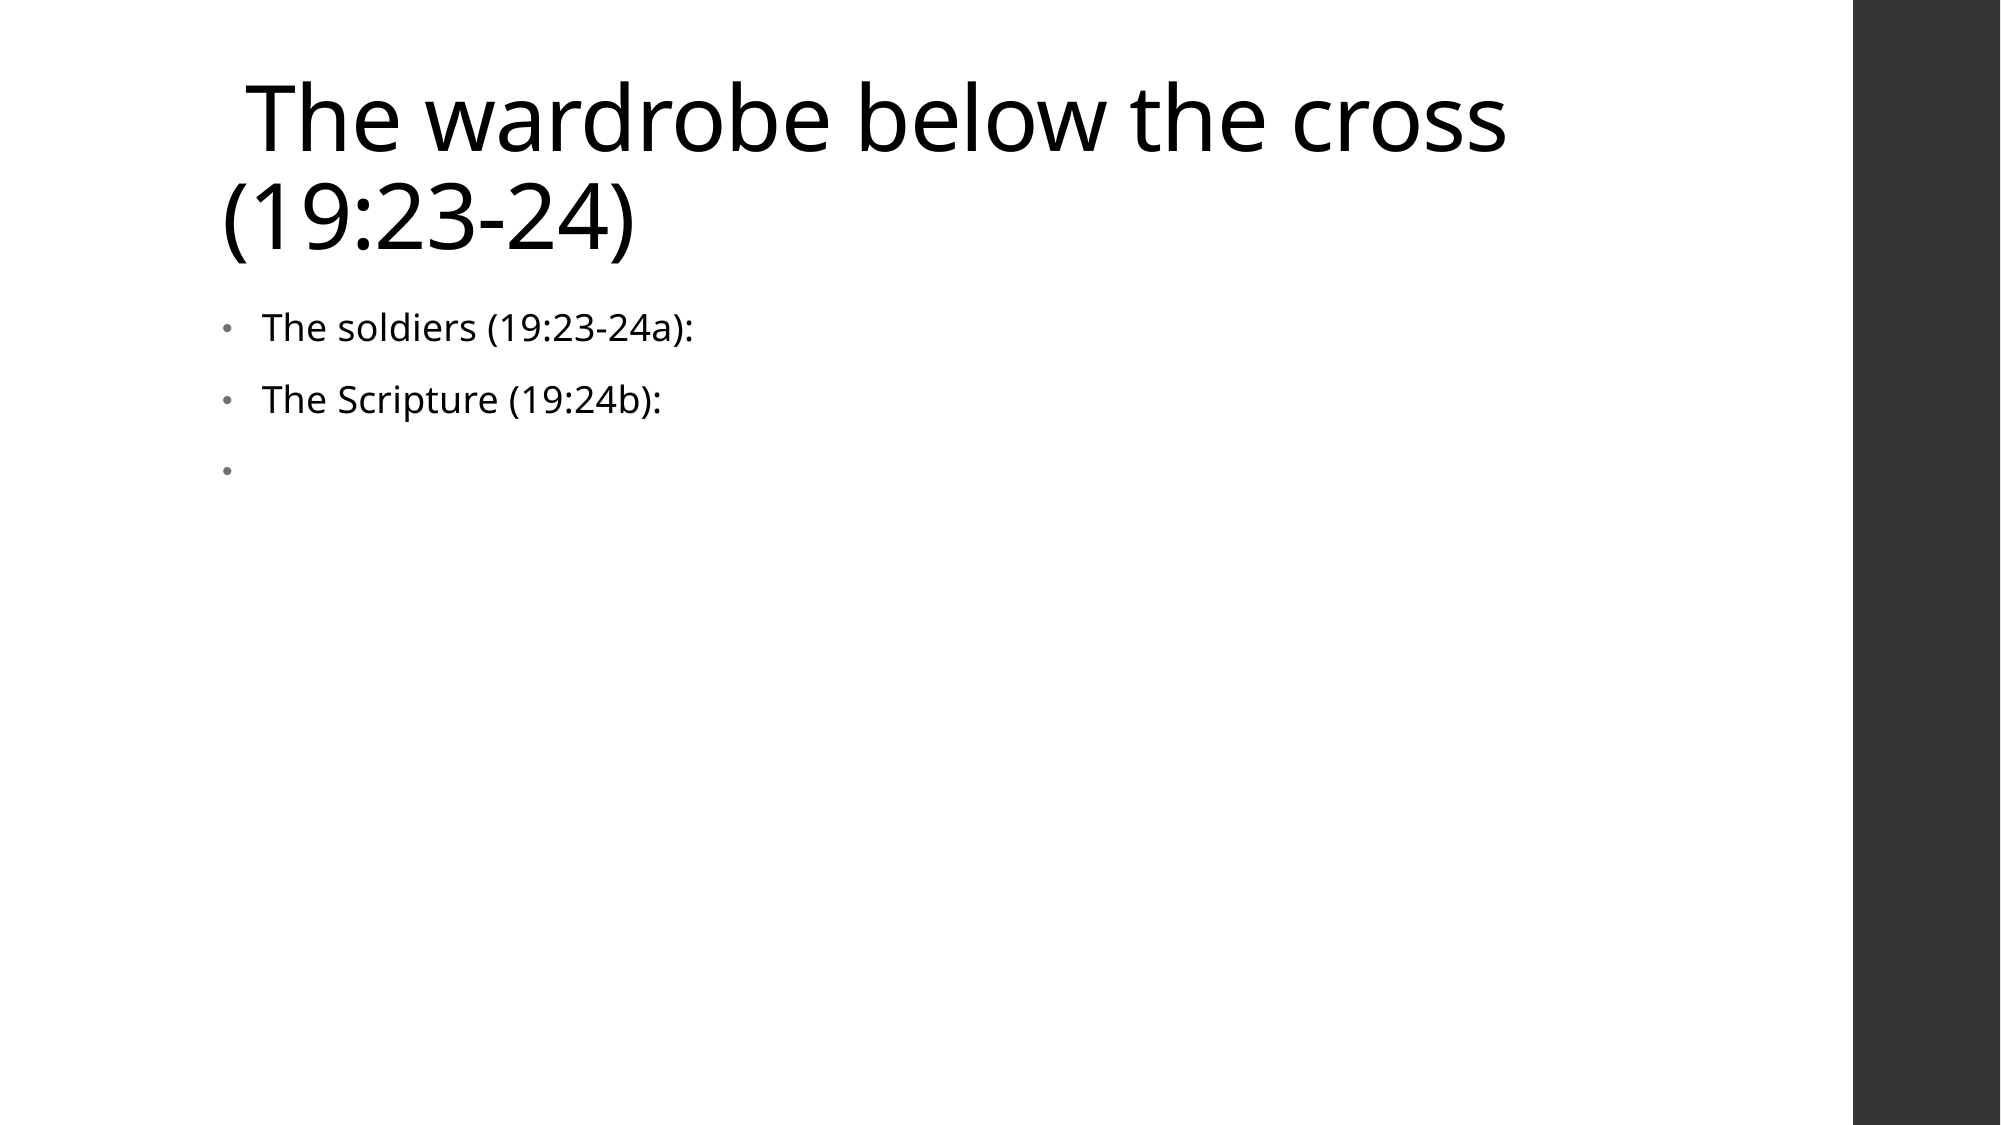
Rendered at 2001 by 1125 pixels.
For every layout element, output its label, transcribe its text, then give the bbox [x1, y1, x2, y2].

title The wardrobe below the cross (19:23-24) [206, 60, 1797, 278]
list The soldiers (19:23-24a): The Scripture (19:24b): [206, 299, 1617, 1014]
